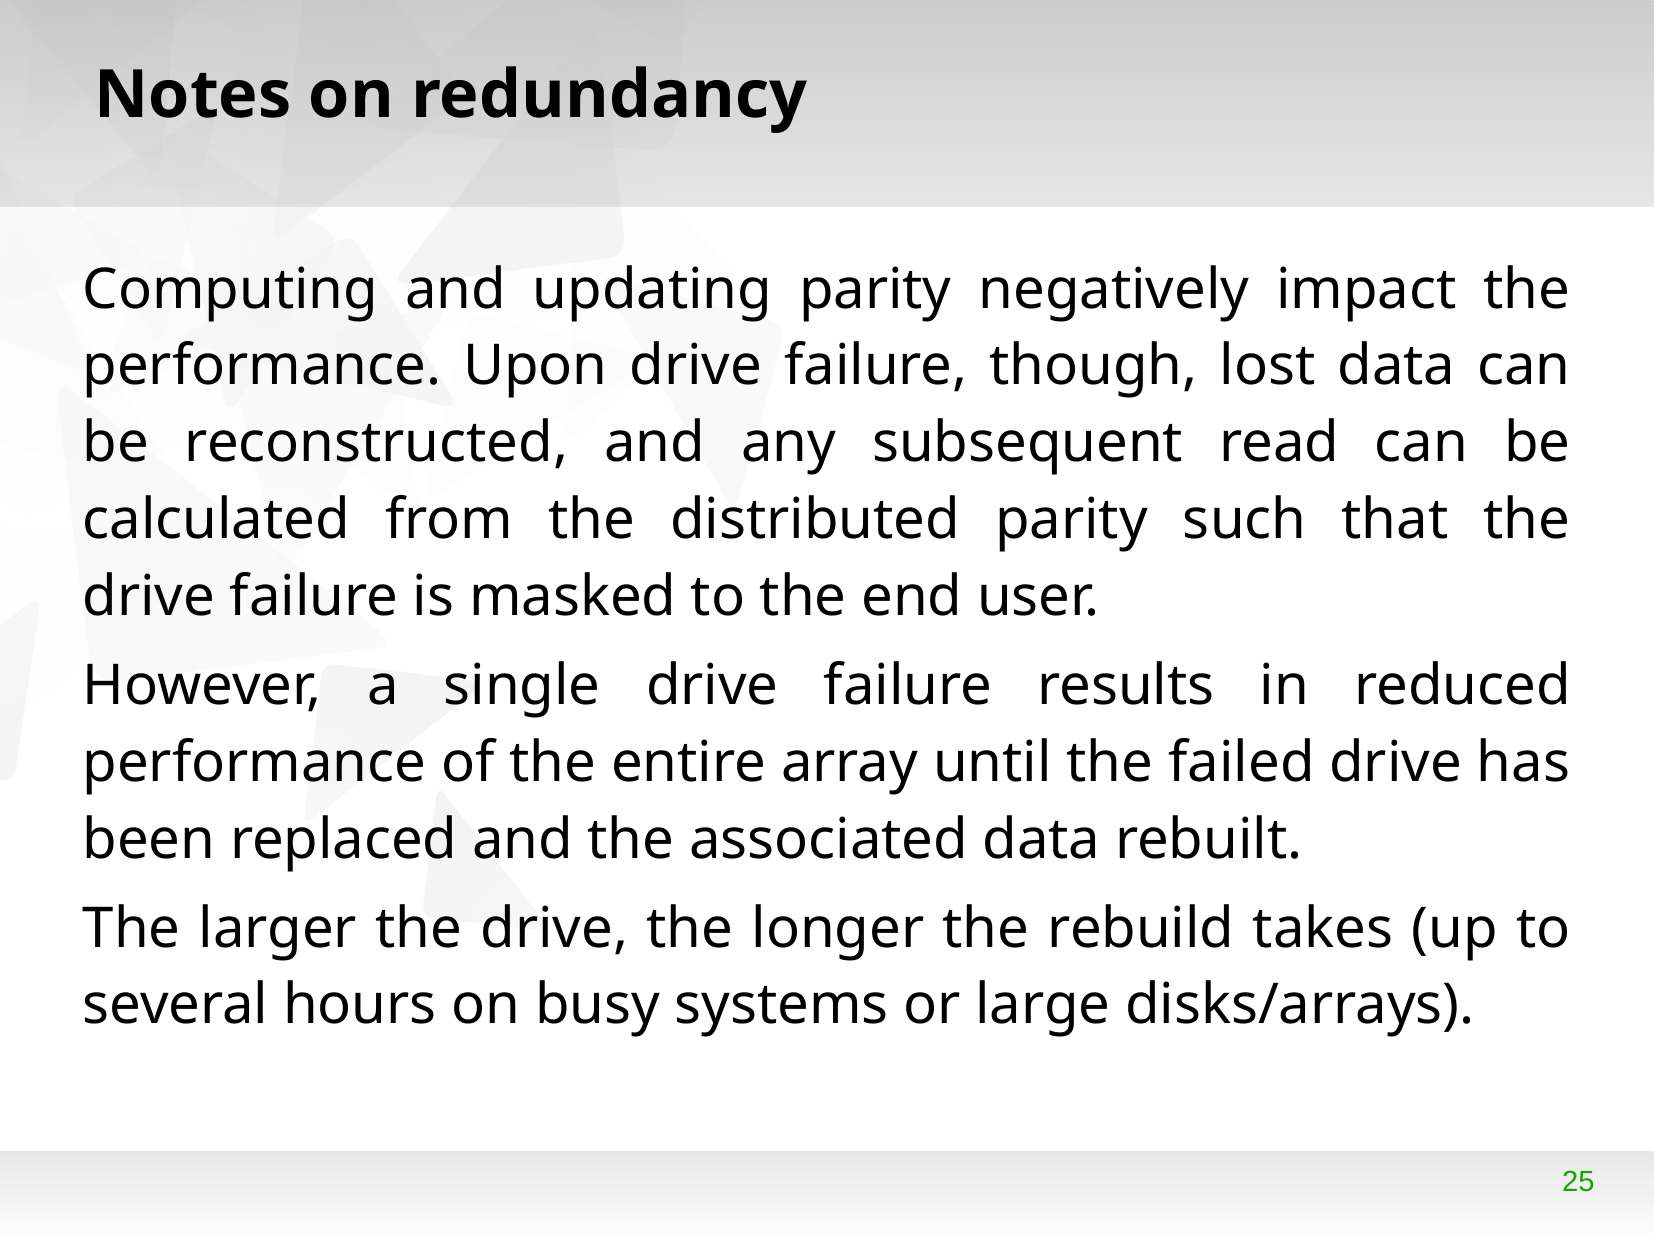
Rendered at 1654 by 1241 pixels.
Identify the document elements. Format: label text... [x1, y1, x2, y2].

picture [0, 0, 783, 931]
title Notes on redundancy [94, 17, 1630, 166]
list Computing and updating parity negatively impact the performance. Upon drive failure, though, lost data can be reconstructed, and any subsequent read can be calculated from the distributed parity such that the drive failure is masked to the end user. However, a single drive failure results in reduced performance of the entire array until the failed drive has been replaced and the associated data rebuilt. The larger the drive, the longer the rebuild takes (up to several hours on busy systems or large disks/arrays). [82, 248, 1571, 1038]
